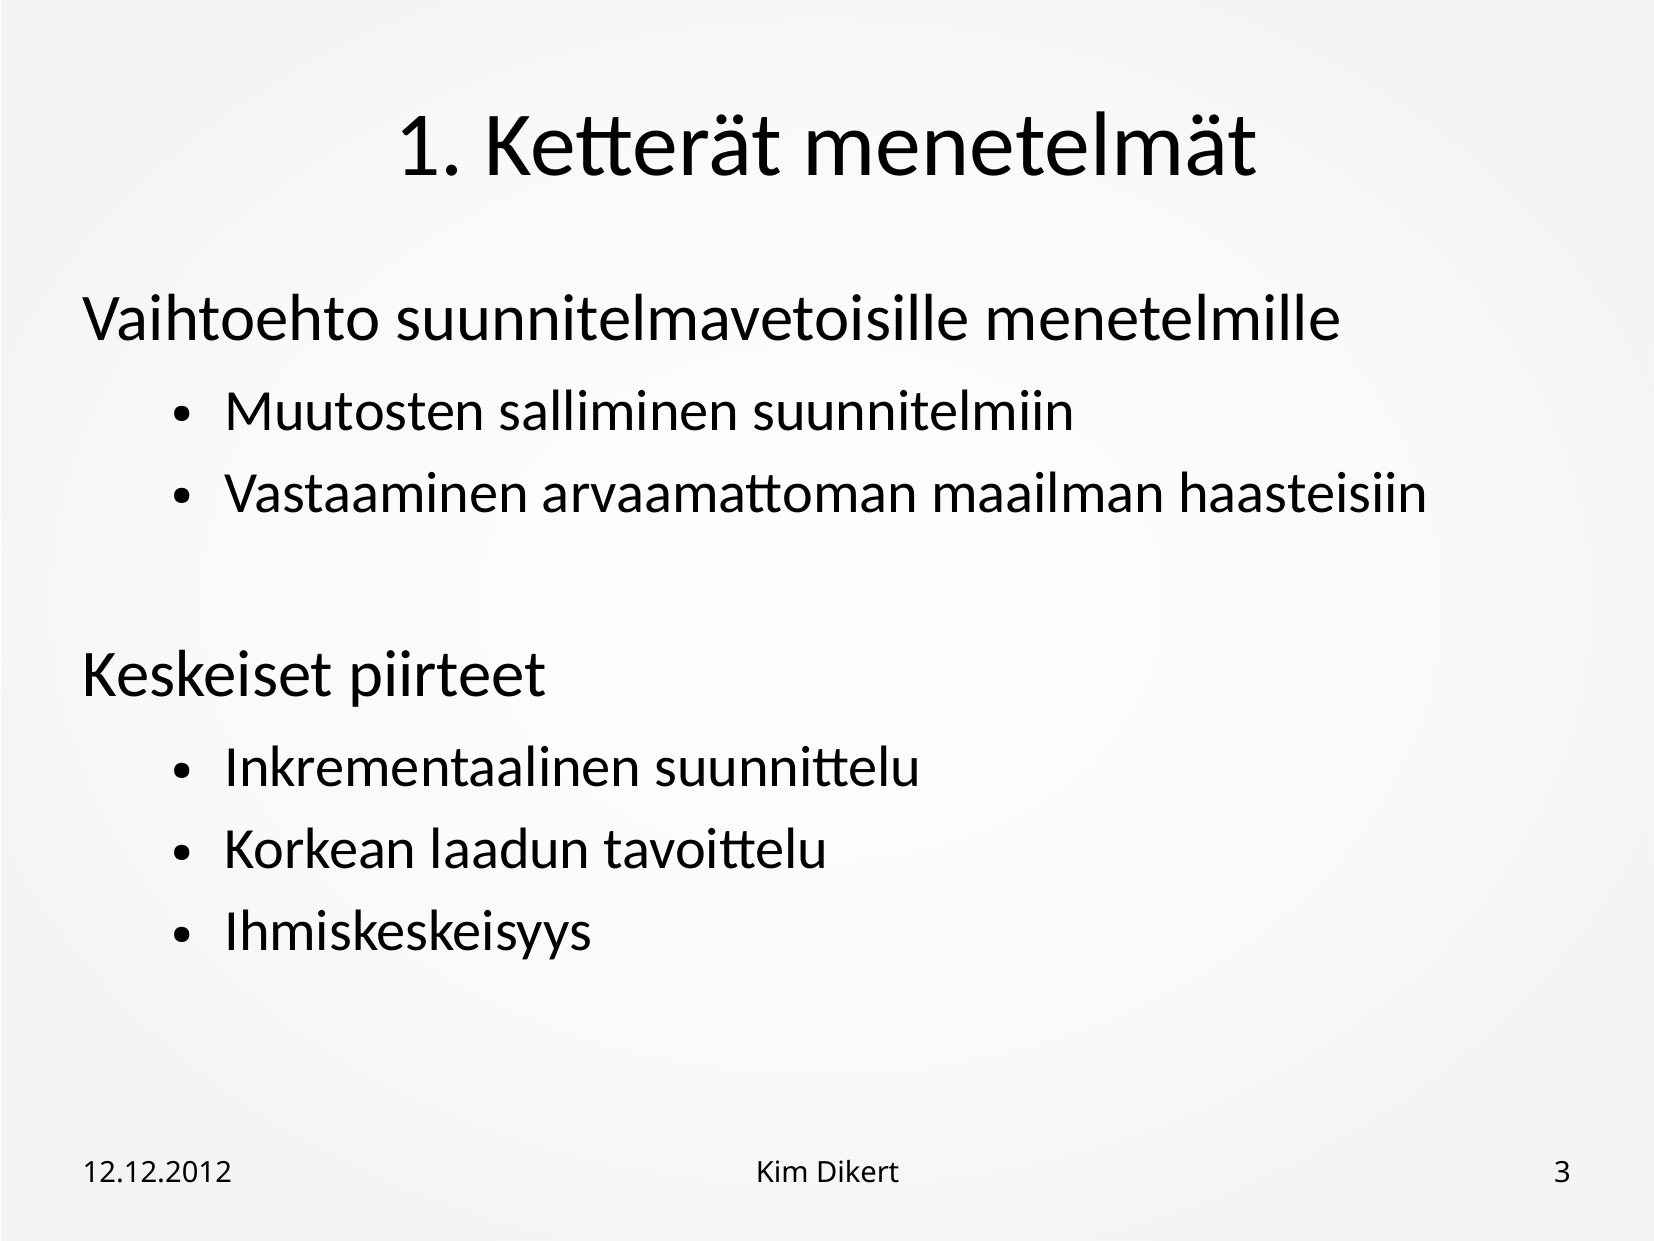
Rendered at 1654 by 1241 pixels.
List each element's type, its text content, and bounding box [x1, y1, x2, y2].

list Vaihtoehto suunnitelmavetoisille menetelmille Muutosten salliminen suunnitelmiin Vastaaminen arvaamattoman maailman haasteisiin Keskeiset piirteet Inkrementaalinen suunnittelu Korkean laadun tavoittelu Ihmiskeskeisyys [82, 290, 1571, 1109]
title 1. Ketterät menetelmät [82, 49, 1571, 257]
